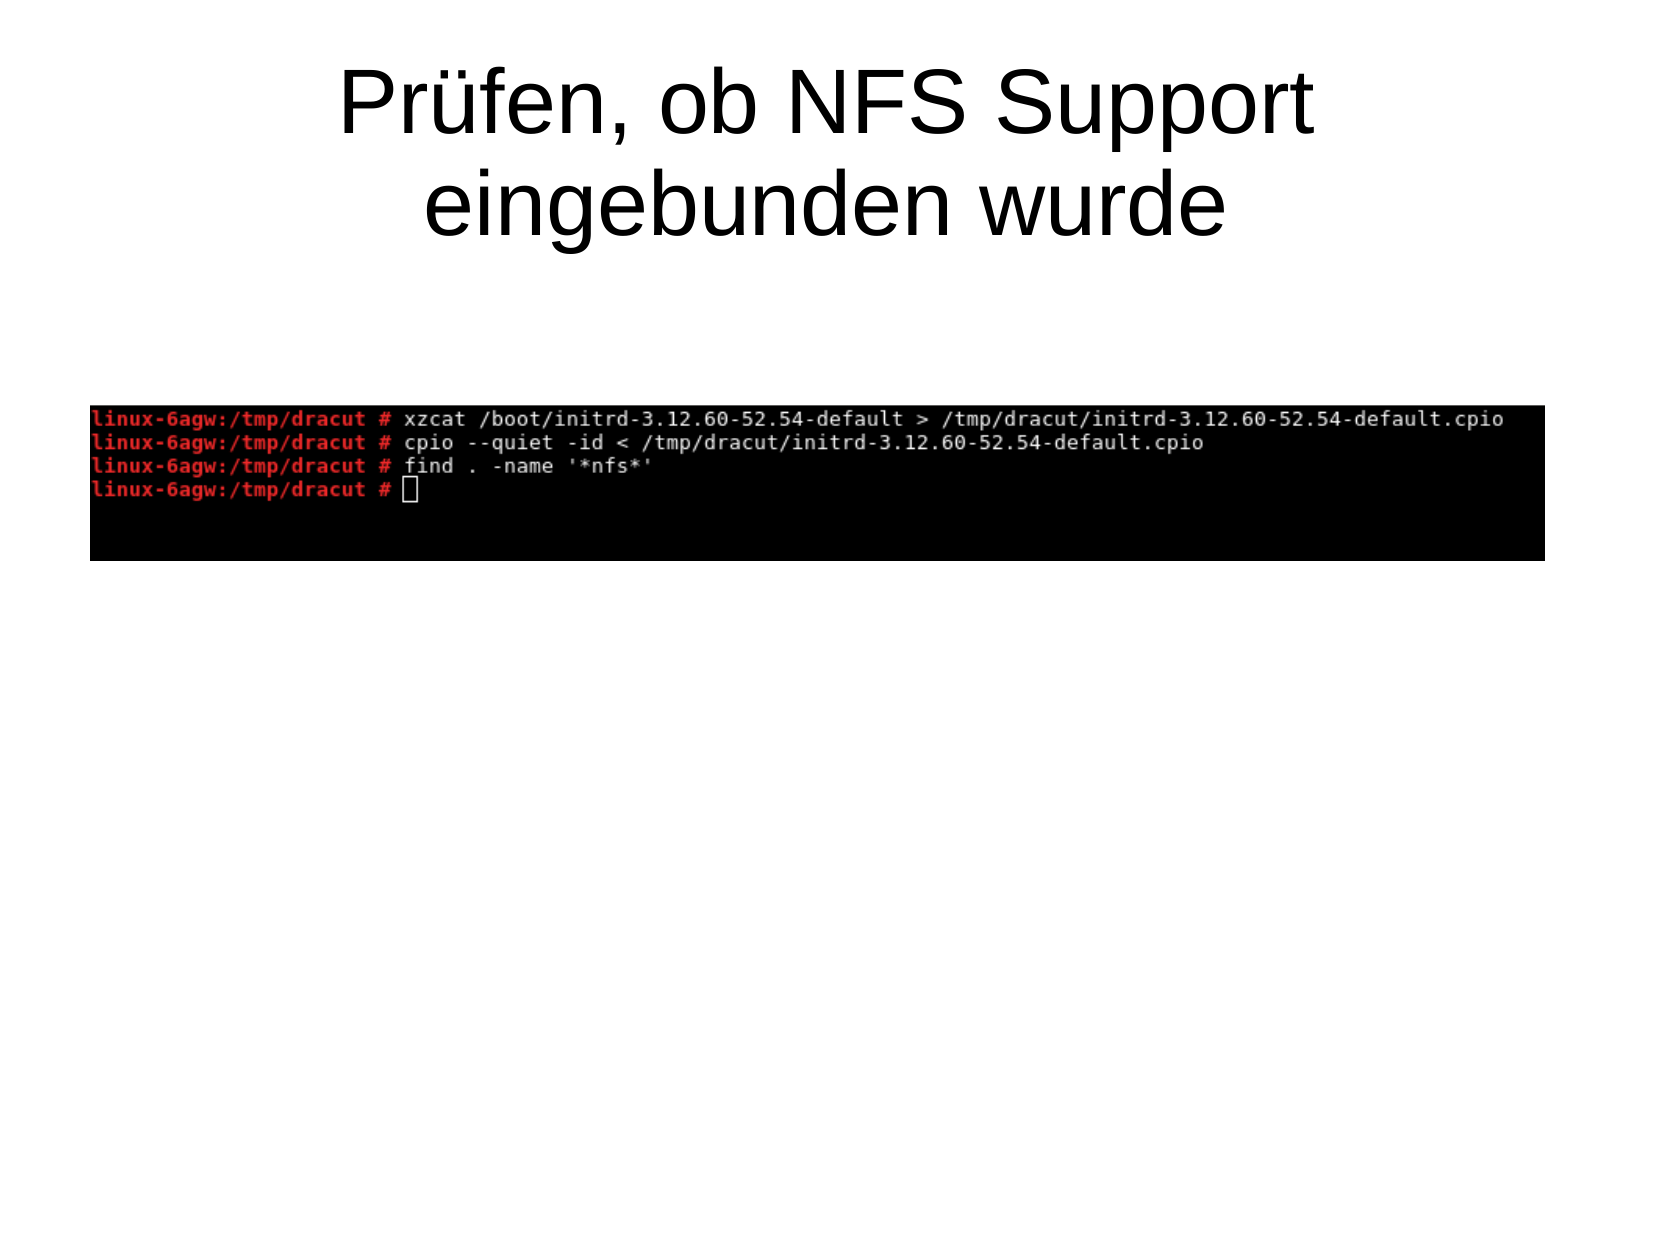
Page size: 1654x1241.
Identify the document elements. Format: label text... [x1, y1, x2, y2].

title Prüfen, ob NFS Support eingebunden wurde [82, 49, 1571, 257]
picture [90, 405, 1545, 561]
